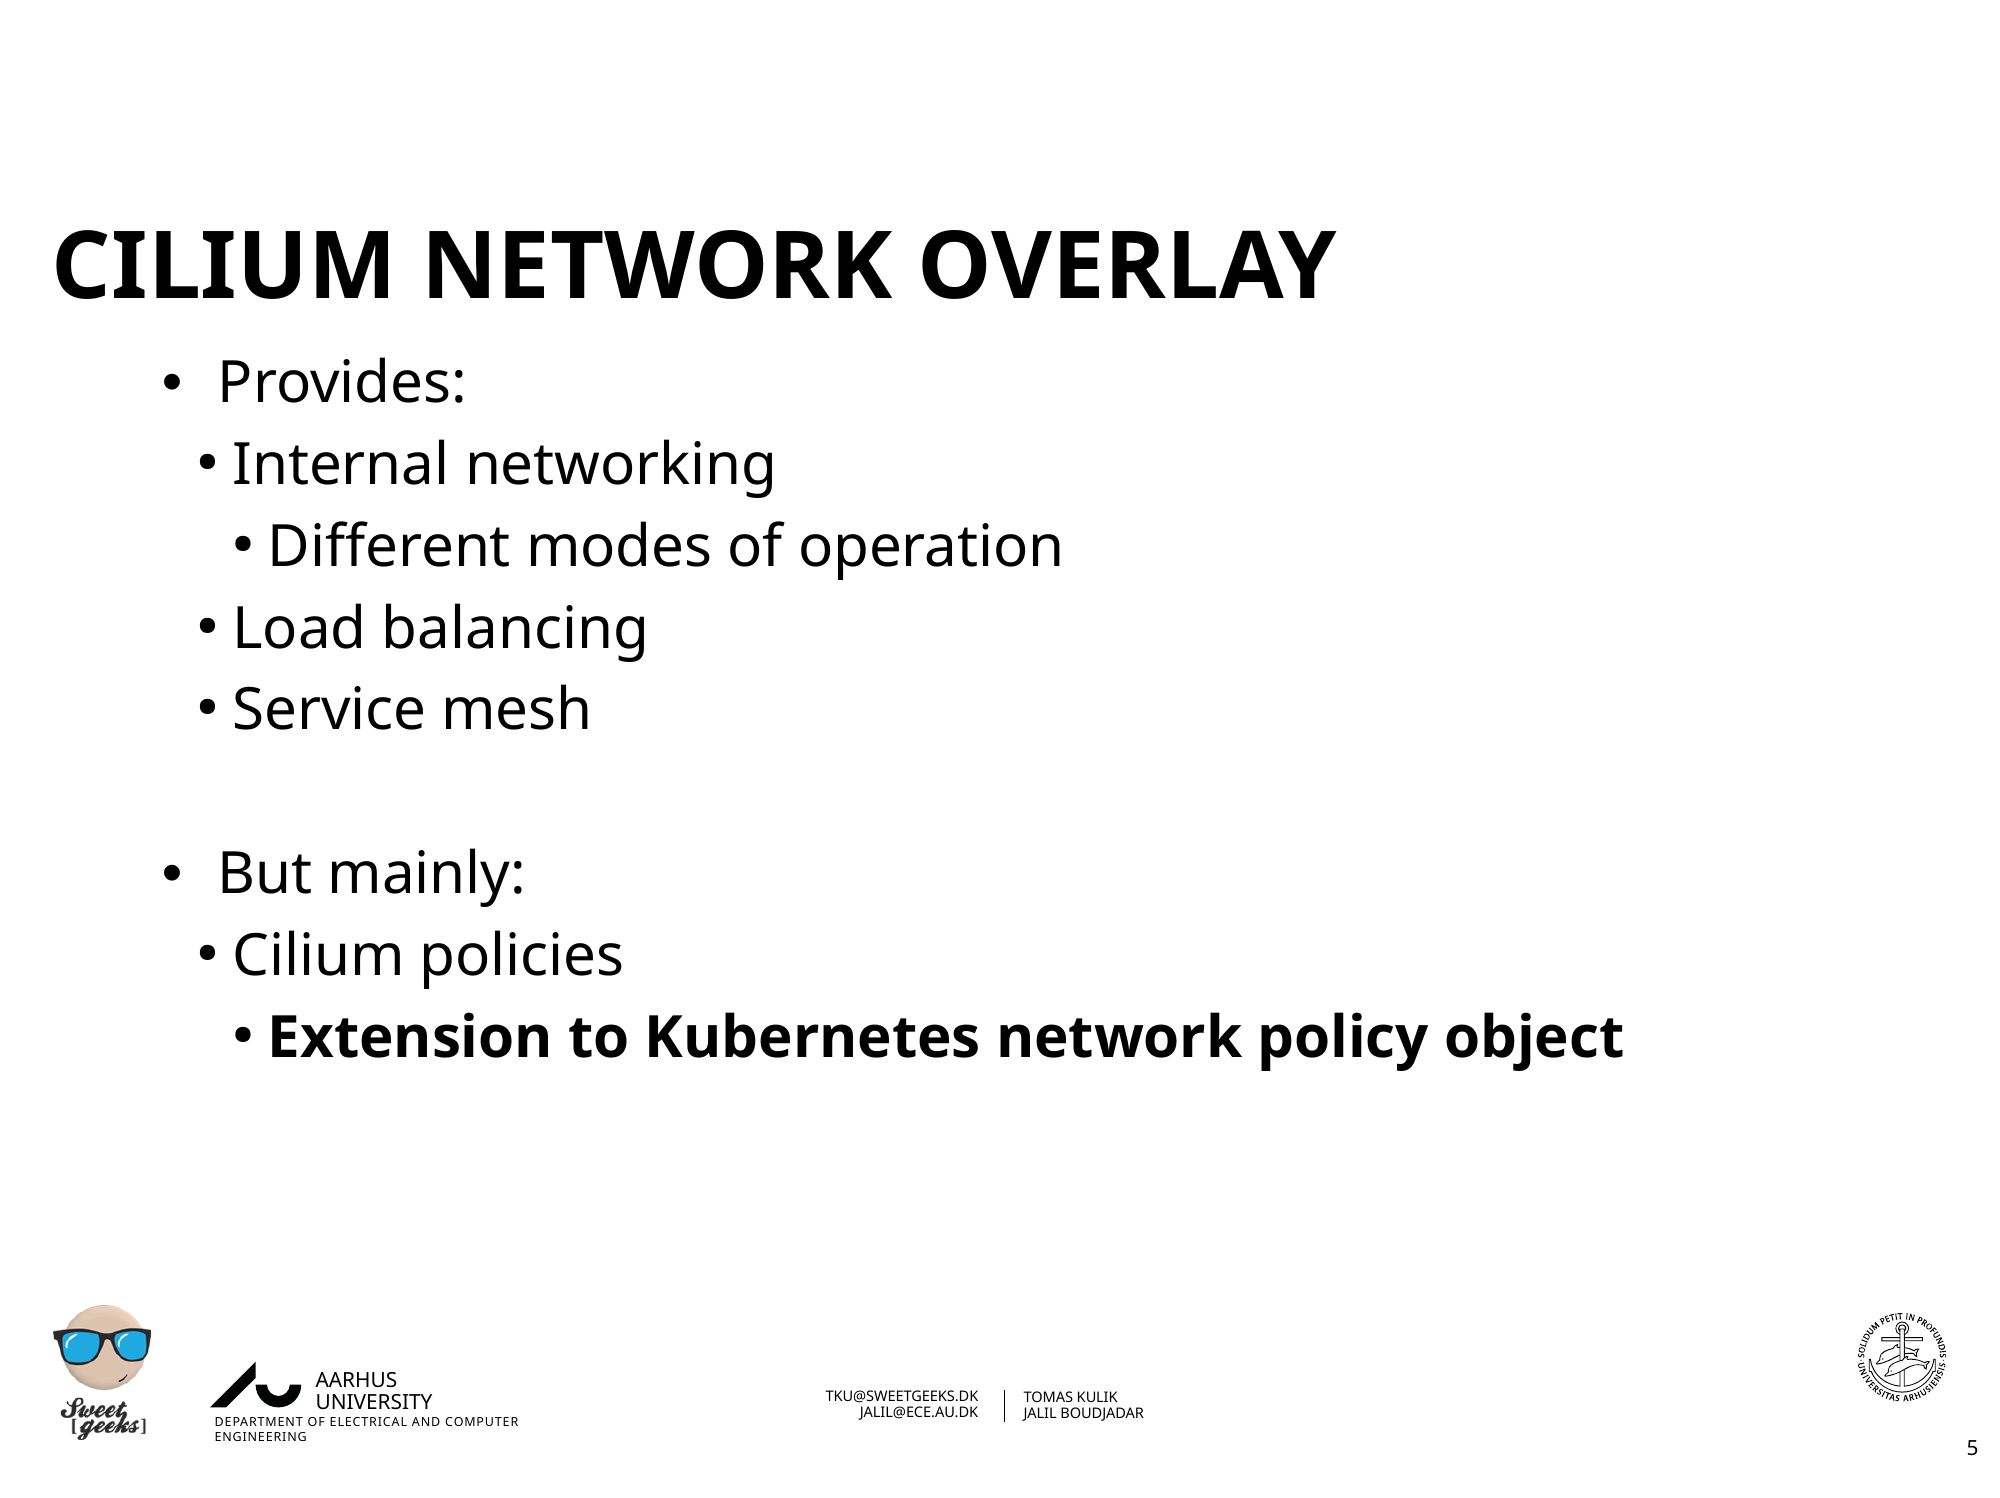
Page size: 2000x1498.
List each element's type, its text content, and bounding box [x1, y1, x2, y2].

slide_number <number> [1937, 1437, 1979, 1463]
text_box Cilium network overlay [51, 32, 1948, 319]
text_box Provides: Internal networking Different modes of operation Load balancing Service mesh But mainly: Cilium policies Extension to Kubernetes network policy object [161, 347, 1839, 1288]
picture [53, 1305, 151, 1440]
